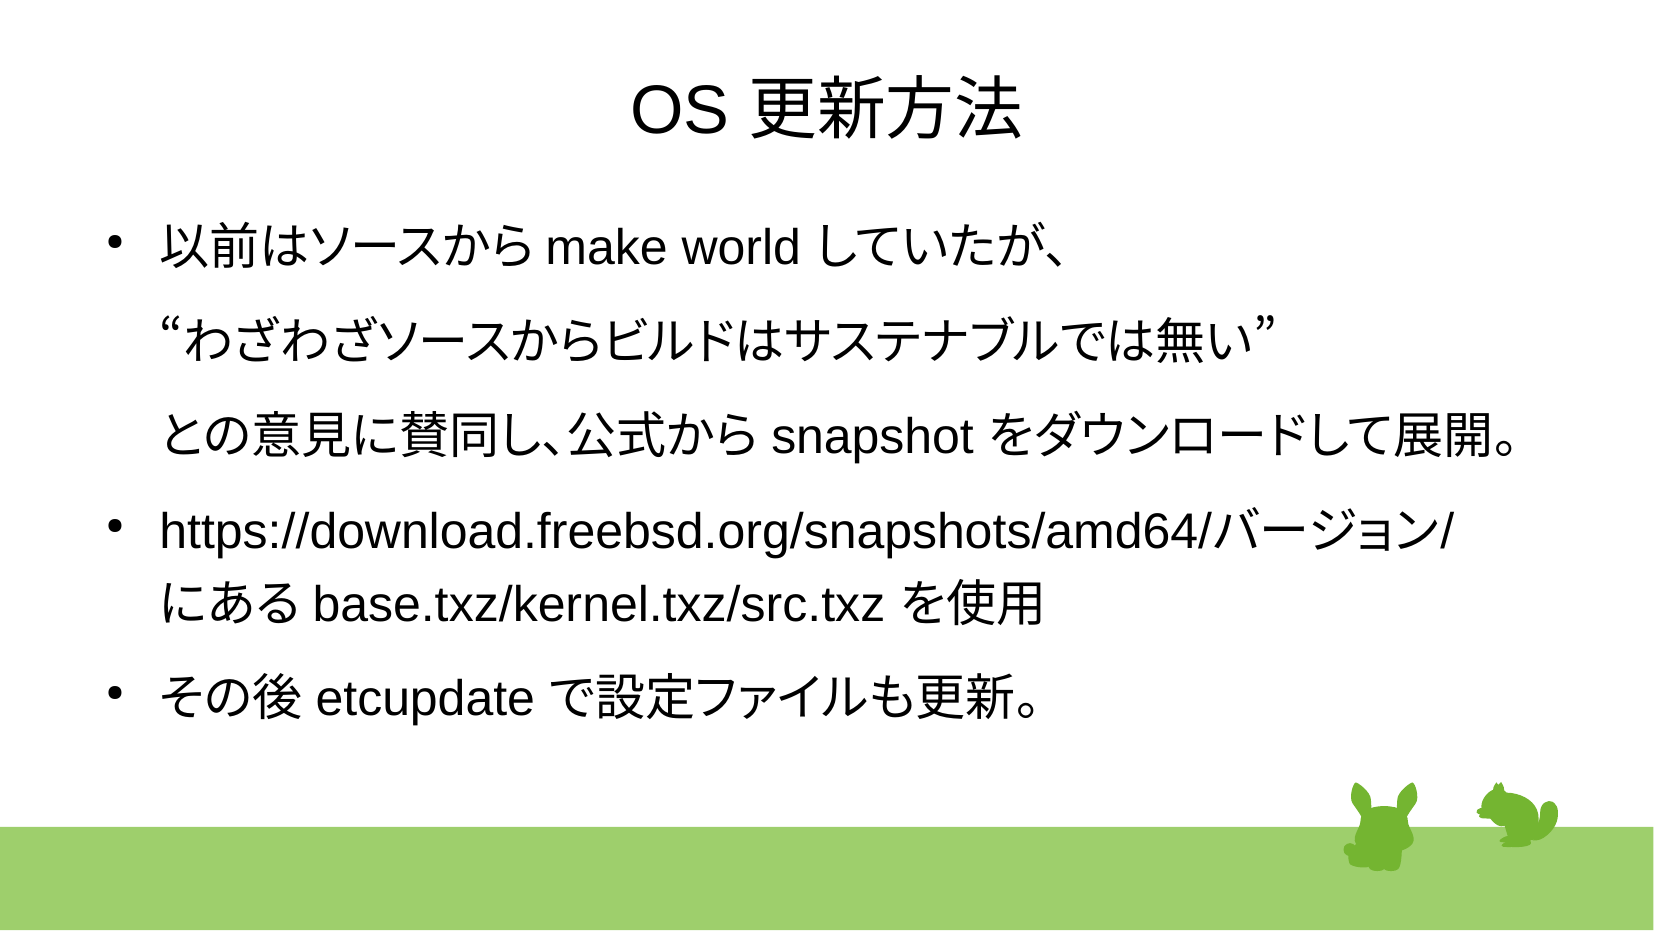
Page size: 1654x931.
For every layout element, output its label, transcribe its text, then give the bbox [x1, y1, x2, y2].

list 以前はソースから make world していたが、 “わざわざソースからビルドはサステナブルでは無い” との意見に賛同し、公式から snapshot をダウンロードして展開。 https://download.freebsd.org/snapshots/amd64/バージョン/ にある base.txz/kernel.txz/src.txz を使用 その後 etcupdate で設定ファイルも更新。 [88, 206, 1565, 739]
title OS 更新方法 [88, 29, 1565, 178]
